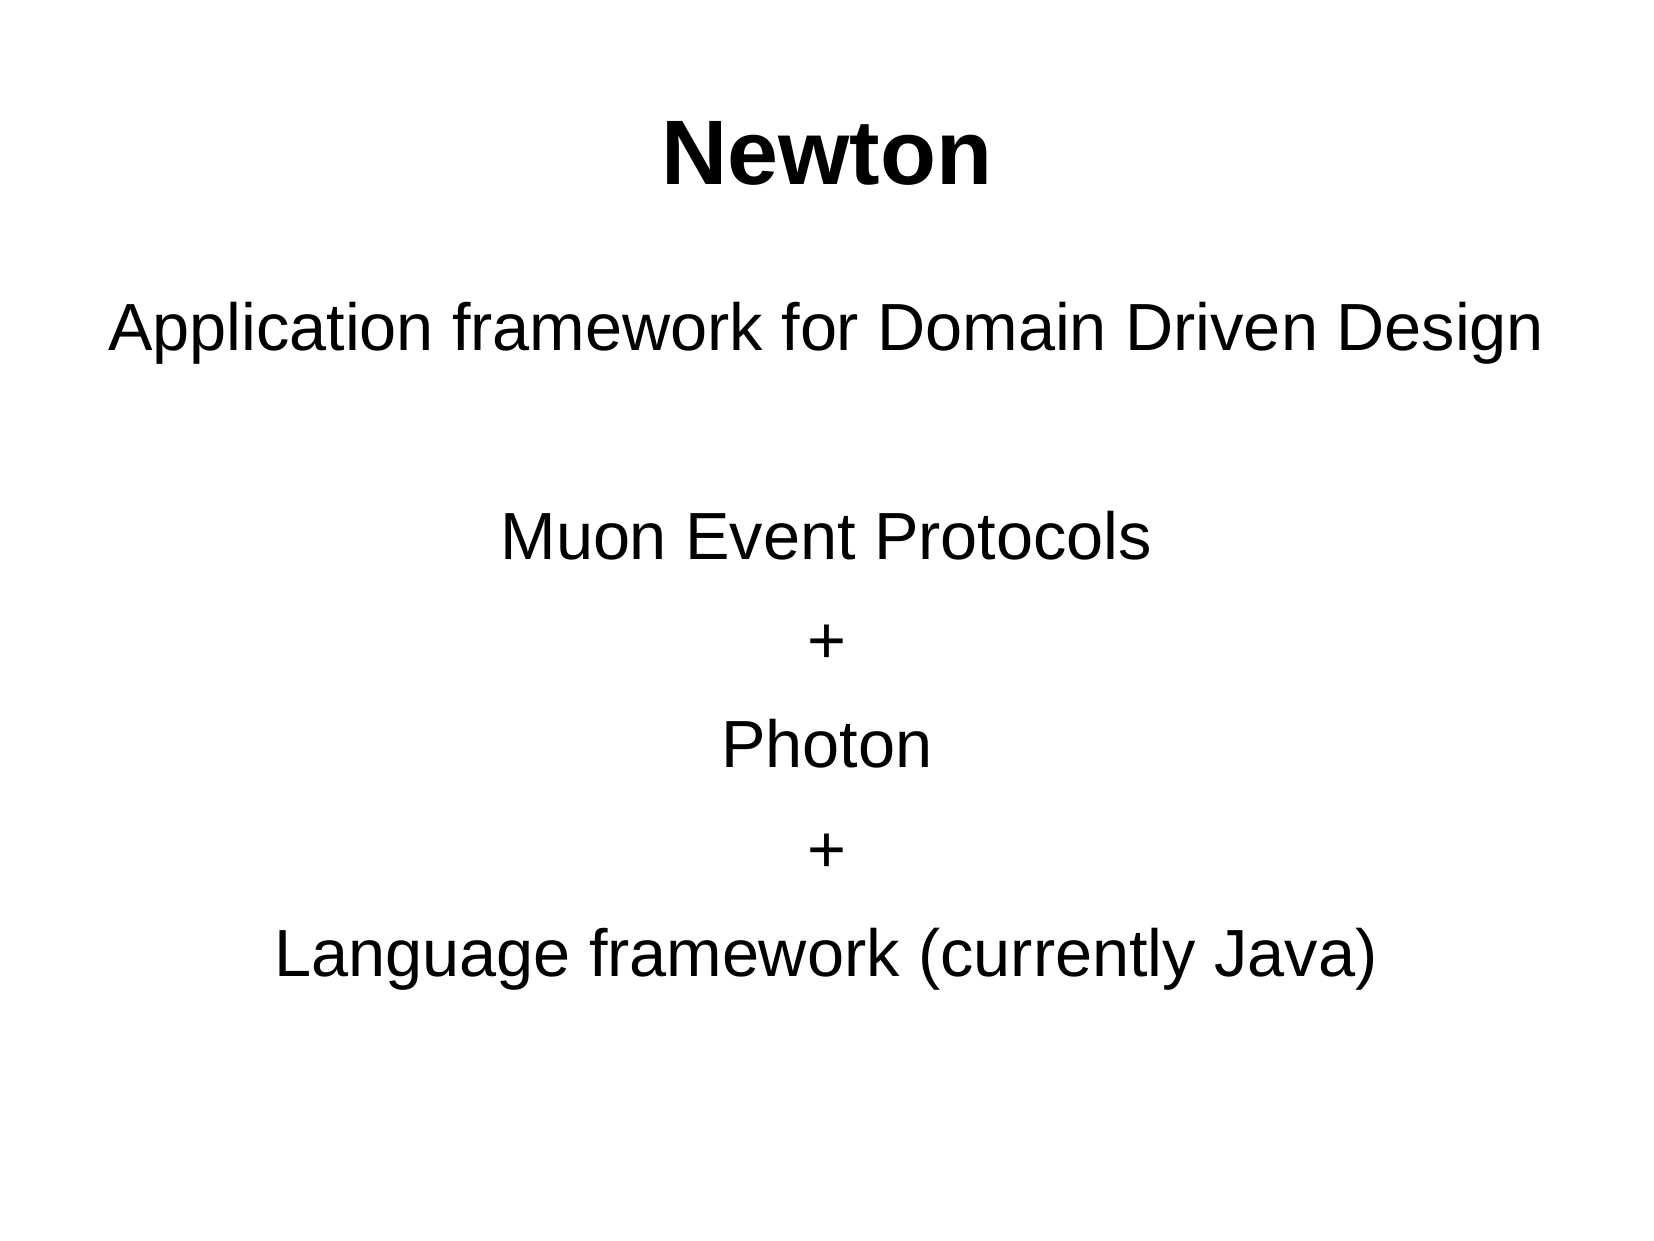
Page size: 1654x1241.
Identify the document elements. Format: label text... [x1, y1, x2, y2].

list Application framework for Domain Driven Design Muon Event Protocols + Photon + Language framework (currently Java) [82, 290, 1571, 1096]
title Newton [82, 49, 1571, 257]
